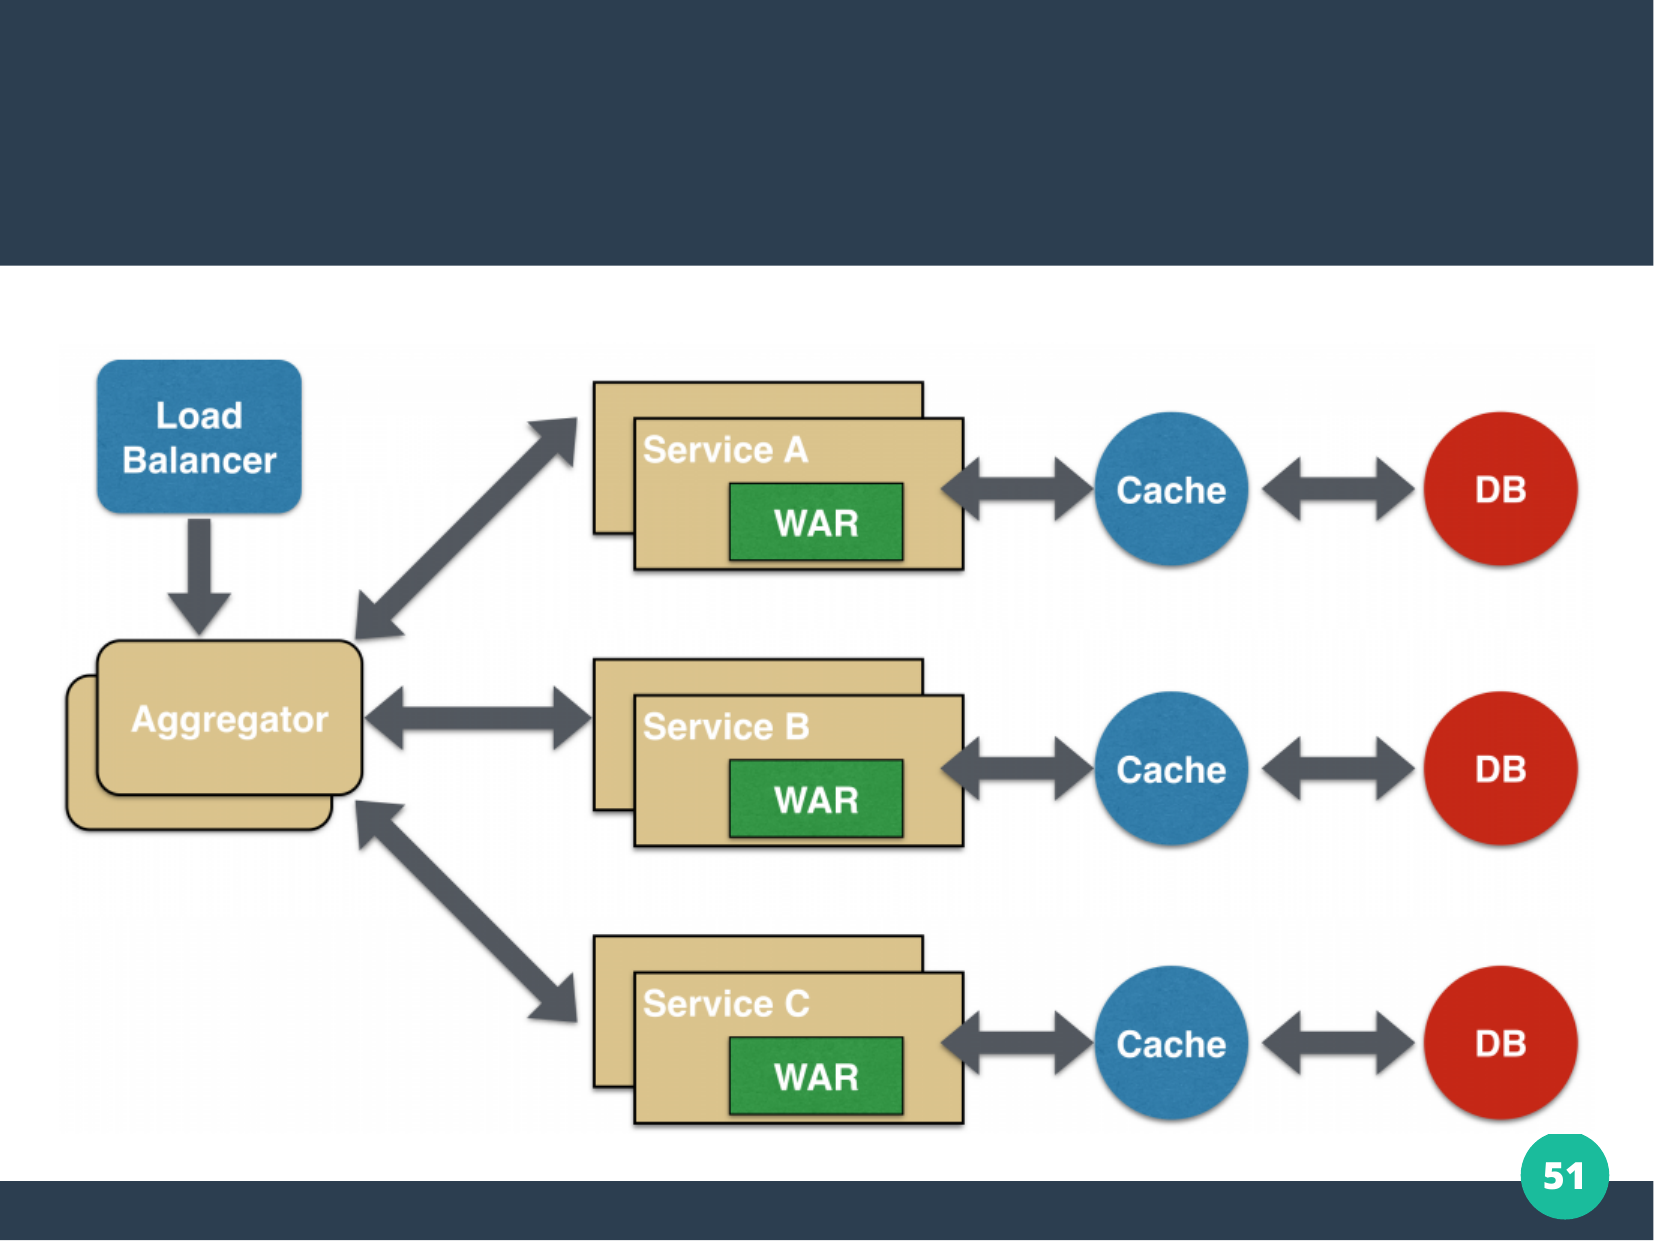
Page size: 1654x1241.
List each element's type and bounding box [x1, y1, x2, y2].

picture [59, 342, 1595, 1134]
